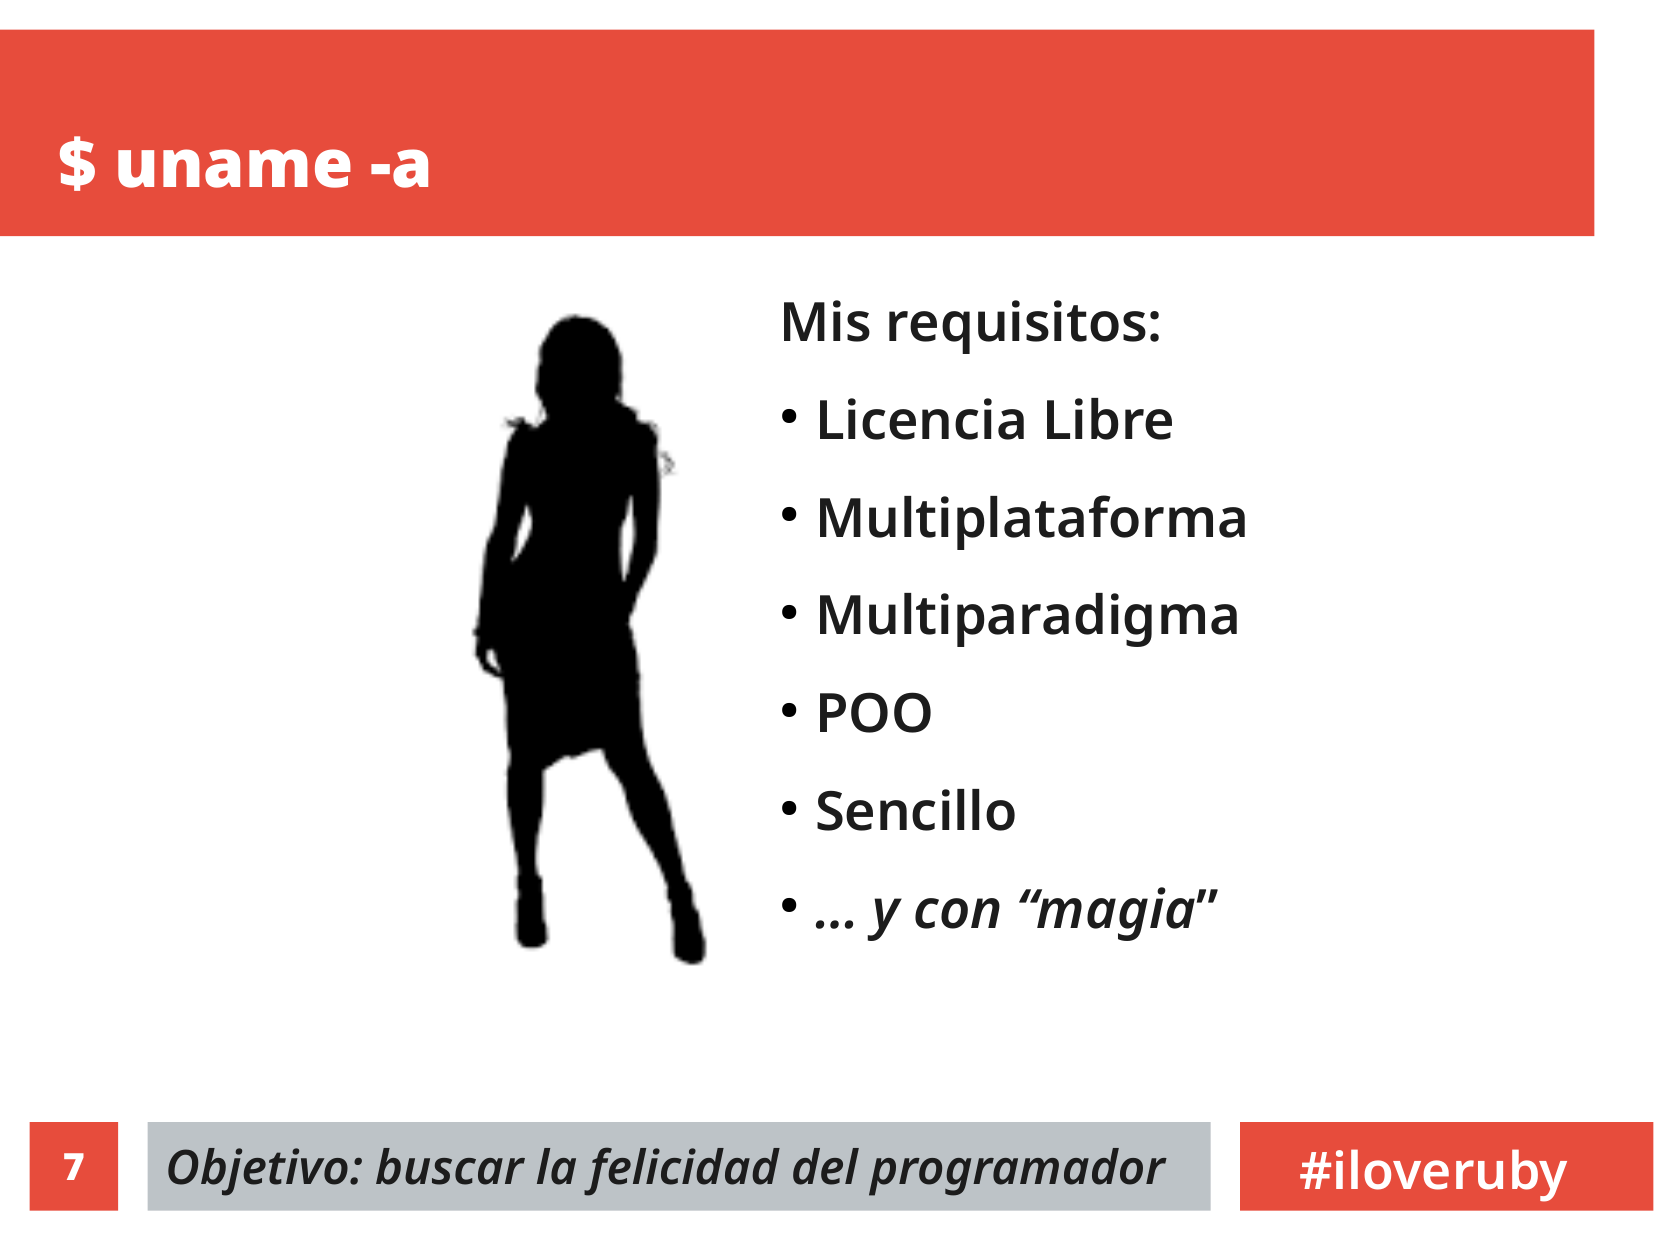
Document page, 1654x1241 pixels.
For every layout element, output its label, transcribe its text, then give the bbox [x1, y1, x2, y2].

list Mis requisitos: Licencia Libre Multiplataforma Multiparadigma POO Sencillo … y con “magia” [779, 283, 1382, 981]
list #iloveruby [1299, 1133, 1607, 1205]
list Objetivo: buscar la felicidad del programador [165, 1133, 1182, 1205]
picture [425, 295, 756, 993]
title $ uname -a [59, 59, 1595, 207]
